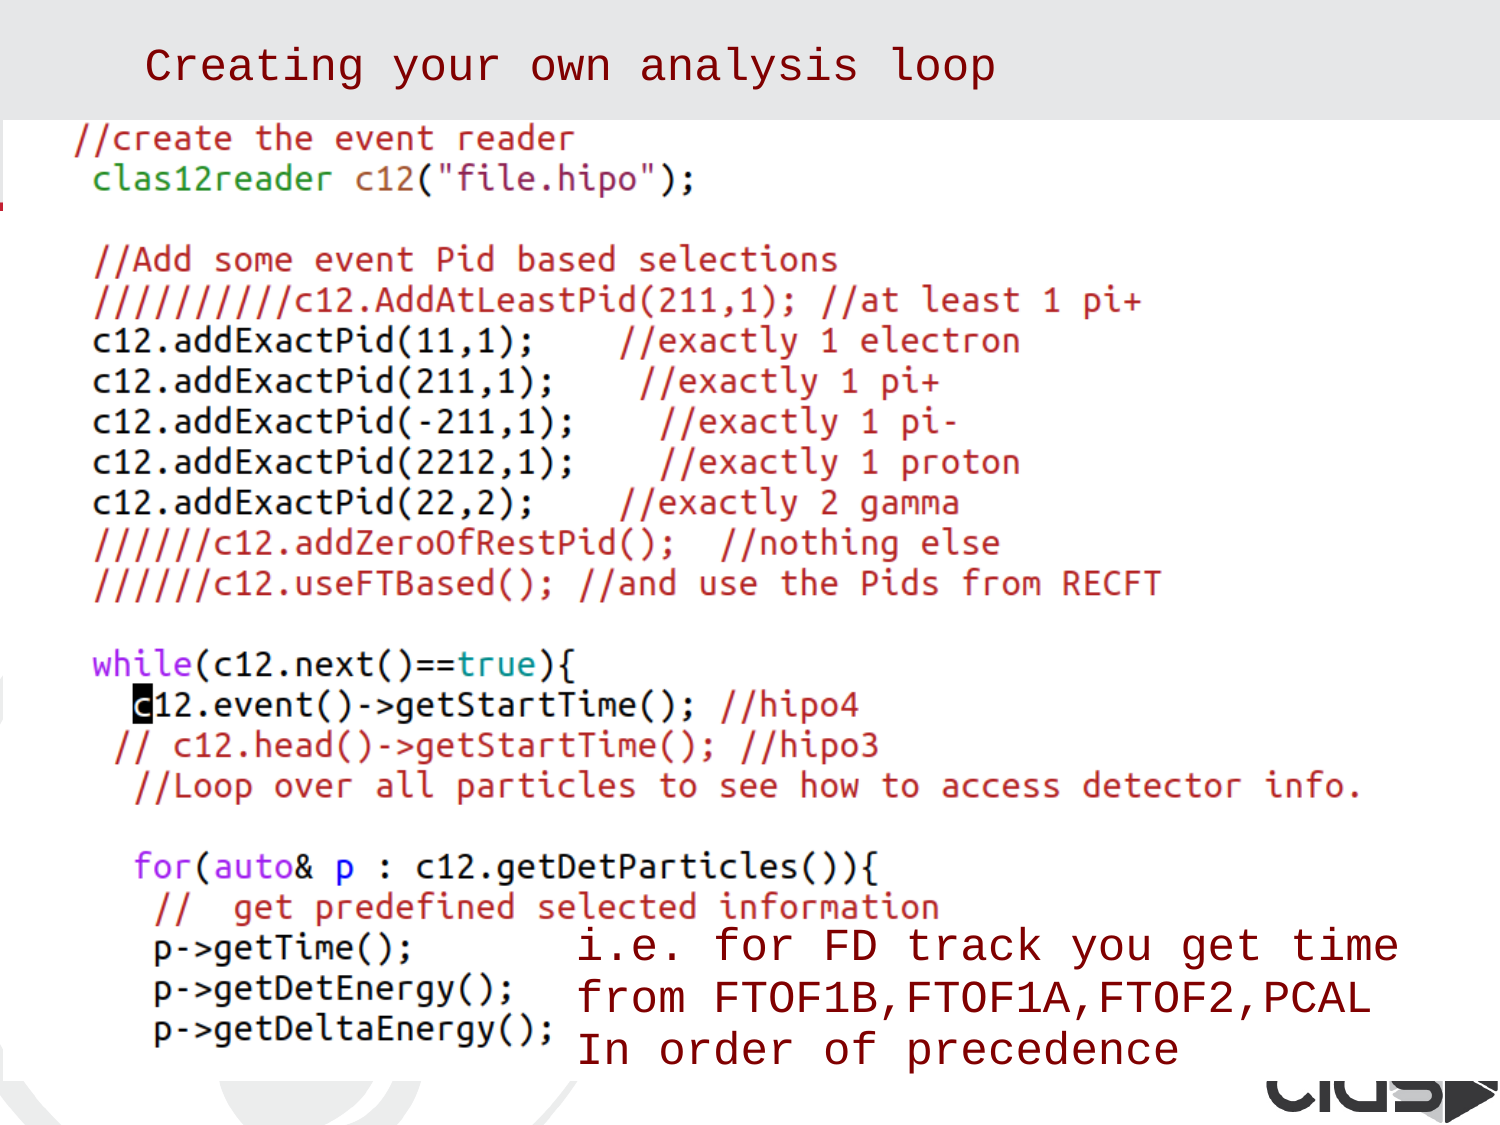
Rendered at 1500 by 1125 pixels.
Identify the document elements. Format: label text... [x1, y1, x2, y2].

picture [0, 120, 1500, 1125]
text_box Creating your own analysis loop [129, 35, 1013, 102]
text_box i.e. for FD track you get time from FTOF1B,FTOF1A,FTOF2,PCAL In order of precedence [561, 915, 1416, 1086]
